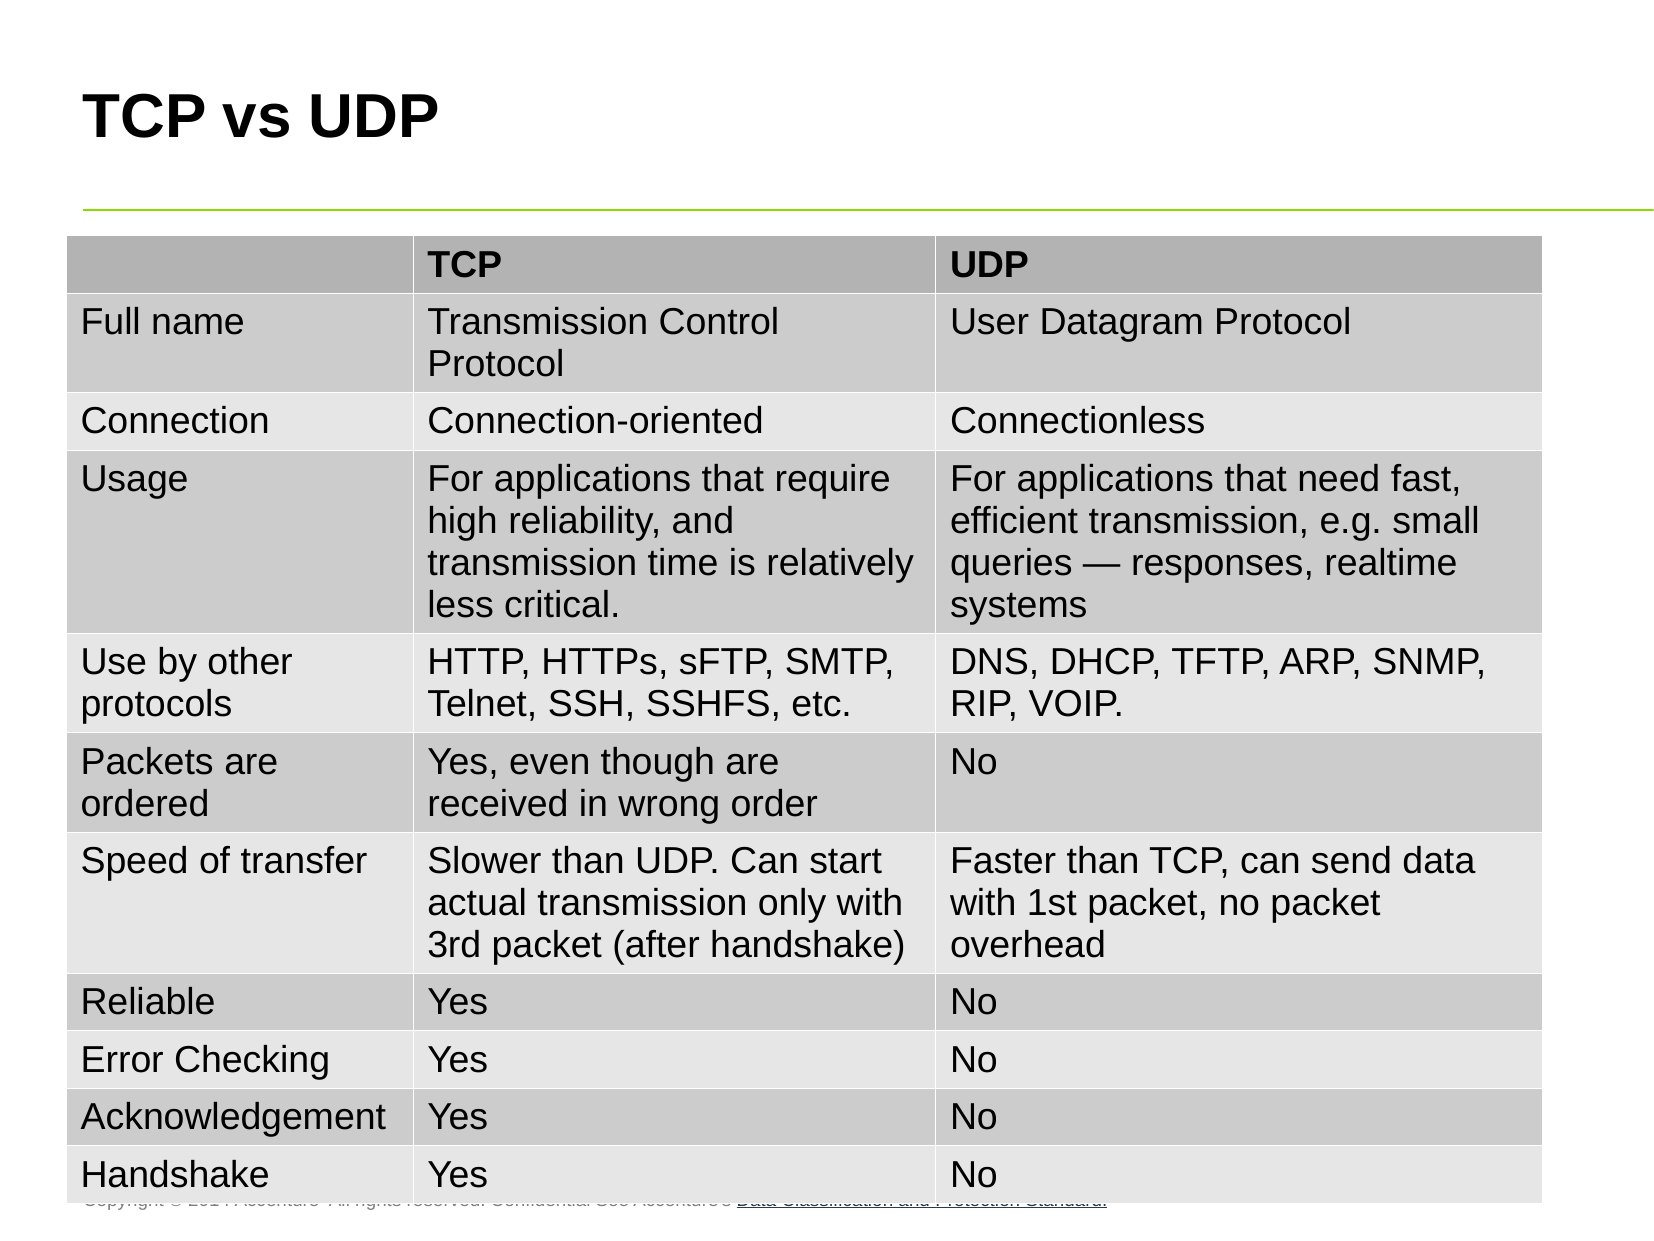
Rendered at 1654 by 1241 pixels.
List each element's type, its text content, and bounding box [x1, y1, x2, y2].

table_cell Acknowledgement [67, 1089, 413, 1145]
table_header [67, 236, 413, 293]
table_cell Yes [414, 1031, 935, 1088]
table_cell Yes [414, 1146, 935, 1203]
table_cell Transmission Control Protocol [414, 294, 935, 392]
table_cell No [936, 733, 1542, 832]
table_header TCP [414, 236, 935, 293]
table_cell Connection-oriented [414, 393, 935, 450]
table_cell Packets are ordered [67, 733, 413, 832]
table_cell Reliable [67, 974, 413, 1030]
table_cell Yes, even though are received in wrong order [414, 733, 935, 832]
table_cell Handshake [67, 1146, 413, 1203]
table_cell Yes [414, 974, 935, 1030]
table_cell DNS, DHCP, TFTP, ARP, SNMP, RIP, VOIP. [936, 634, 1542, 732]
title TCP vs UDP [82, 43, 1571, 189]
table_cell Slower than UDP. Can start actual transmission only with 3rd packet (after handshake) [414, 833, 935, 973]
table_cell User Datagram Protocol [936, 294, 1542, 392]
table_header UDP [936, 236, 1542, 293]
table_cell For applications that require high reliability, and transmission time is relatively less critical. [414, 451, 935, 633]
table_cell Yes [414, 1089, 935, 1145]
table_cell HTTP, HTTPs, sFTP, SMTP, Telnet, SSH, SSHFS, etc. [414, 634, 935, 732]
table_cell No [936, 974, 1542, 1030]
table_cell No [936, 1146, 1542, 1203]
table_cell Use by other protocols [67, 634, 413, 732]
table_cell No [936, 1031, 1542, 1088]
table_cell For applications that need fast, efficient transmission, e.g. small queries — responses, realtime systems [936, 451, 1542, 633]
table_cell Faster than TCP, can send data with 1st packet, no packet overhead [936, 833, 1542, 973]
table_cell Speed of transfer [67, 833, 413, 973]
table_cell Error Checking [67, 1031, 413, 1088]
table_cell Full name [67, 294, 413, 392]
table_cell Usage [67, 451, 413, 633]
table_cell No [936, 1089, 1542, 1145]
table_cell Connectionless [936, 393, 1542, 450]
table_cell Connection [67, 393, 413, 450]
